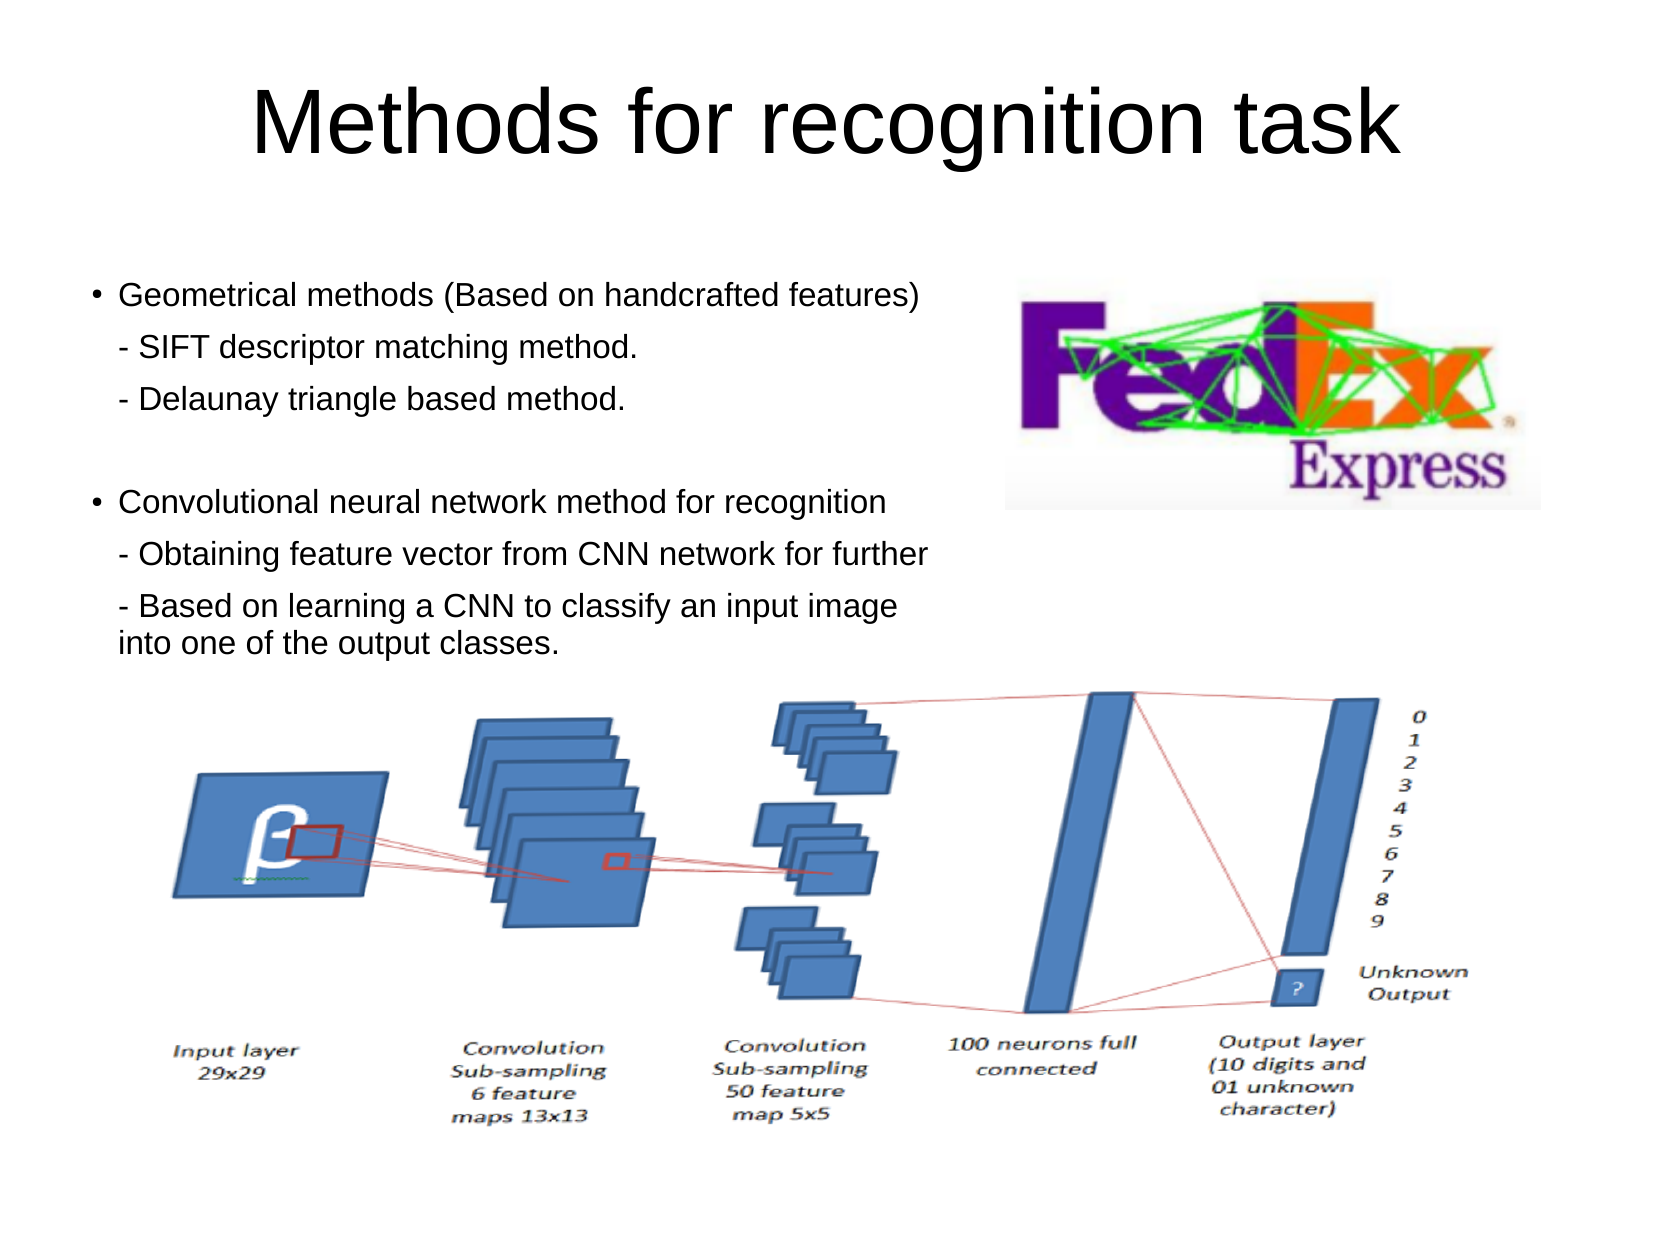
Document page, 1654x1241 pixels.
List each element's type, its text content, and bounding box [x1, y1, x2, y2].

list Geometrical methods (Based on handcrafted features) - SIFT descriptor matching method. - Delaunay triangle based method. Convolutional neural network method for recognition - Obtaining feature vector from CNN network for further - Based on learning a CNN to classify an input image into one of the output classes. [82, 225, 931, 721]
picture [89, 680, 1546, 1154]
title Methods for recognition task [82, 49, 1571, 196]
picture [1005, 269, 1541, 511]
